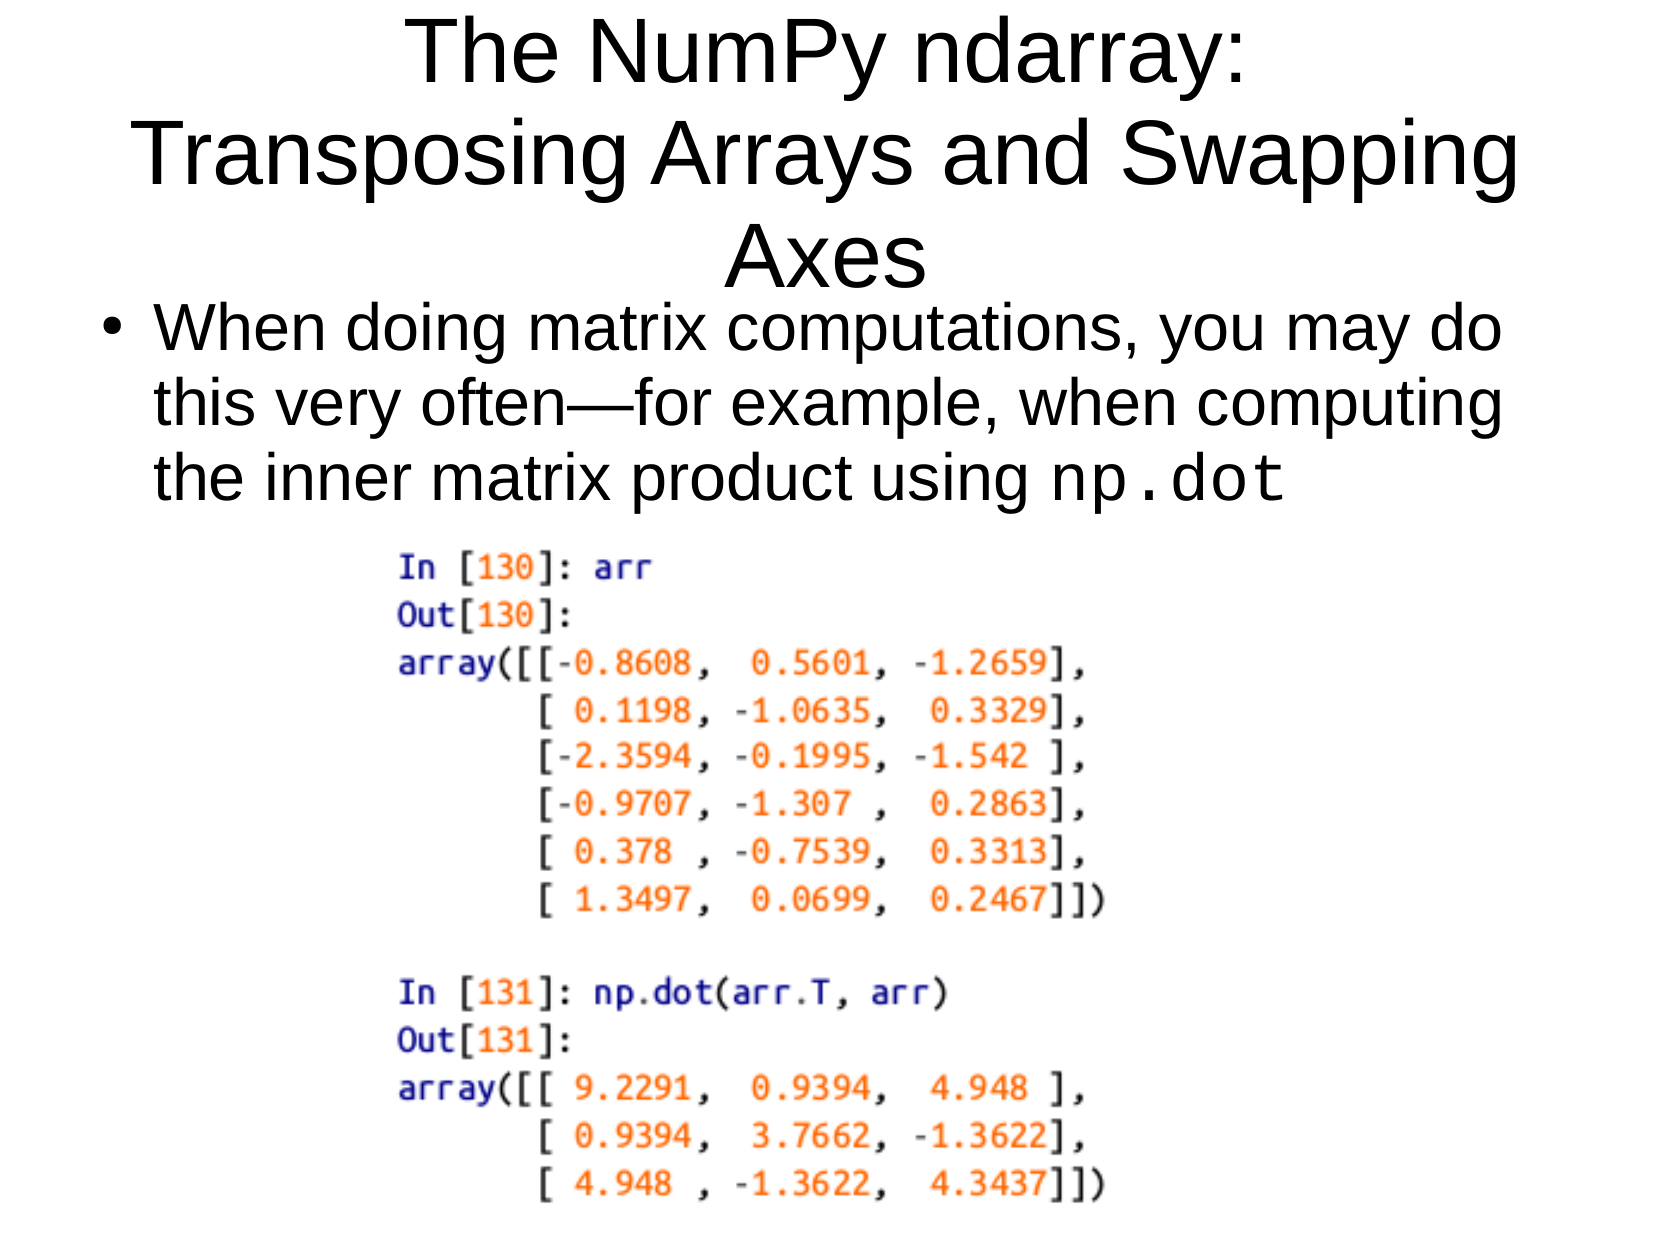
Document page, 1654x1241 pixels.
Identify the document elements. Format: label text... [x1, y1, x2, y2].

picture [391, 539, 1172, 1216]
list When doing matrix computations, you may do this very often—for example, when computing the inner matrix product using np.dot [82, 290, 1571, 1010]
title The NumPy ndarray: Transposing Arrays and Swapping Axes [82, 0, 1571, 290]
